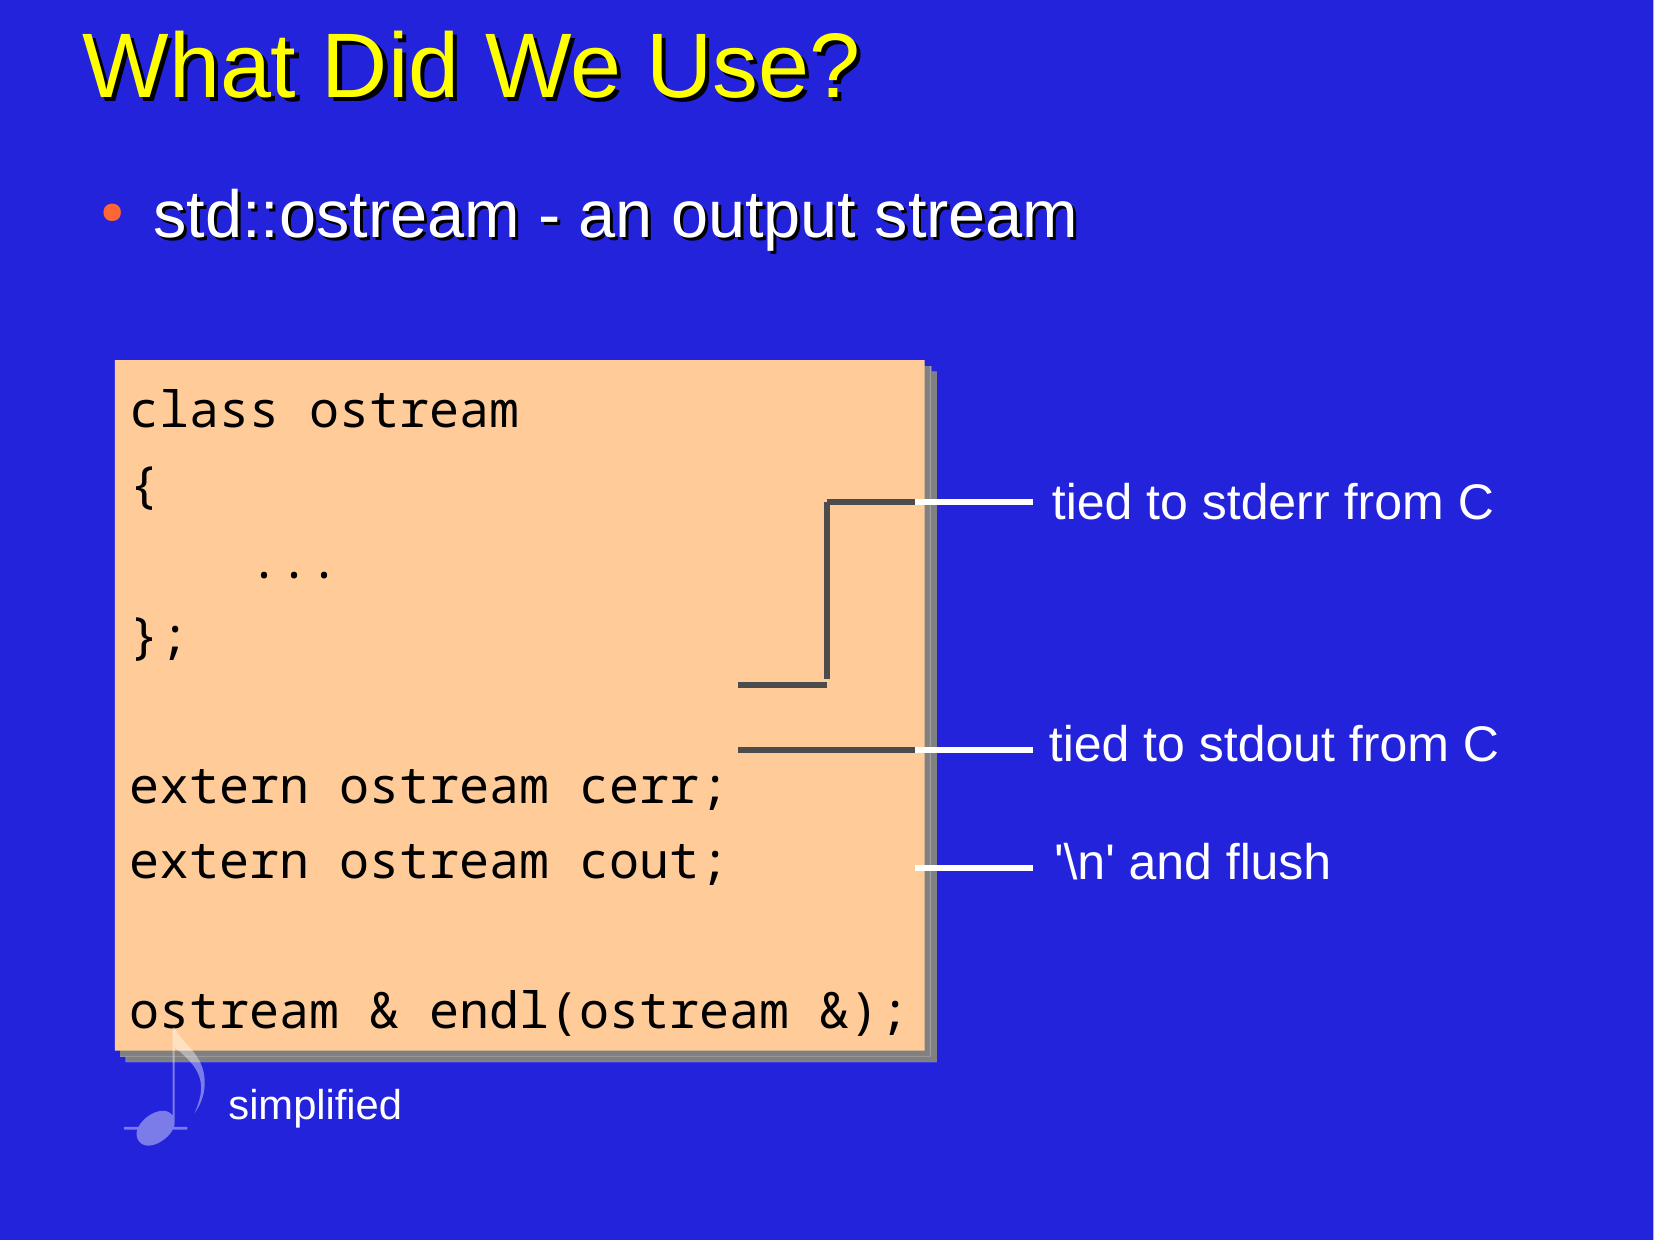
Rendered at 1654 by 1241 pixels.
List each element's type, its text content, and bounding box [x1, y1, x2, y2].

text_box simplified [213, 1074, 418, 1152]
text_box tied to stderr from C [1037, 466, 1510, 544]
text_box [123, 1027, 205, 1146]
list std::ostream - an output stream [82, 177, 1571, 1182]
text_box tied to stdout from C [1034, 708, 1515, 786]
title What Did We Use? [82, 2, 1571, 130]
text_box class ostream { ... }; extern ostream cerr; extern ostream cout; ostream & endl(ostream &); [114, 360, 925, 1051]
text_box '\n' and flush [1039, 826, 1347, 904]
